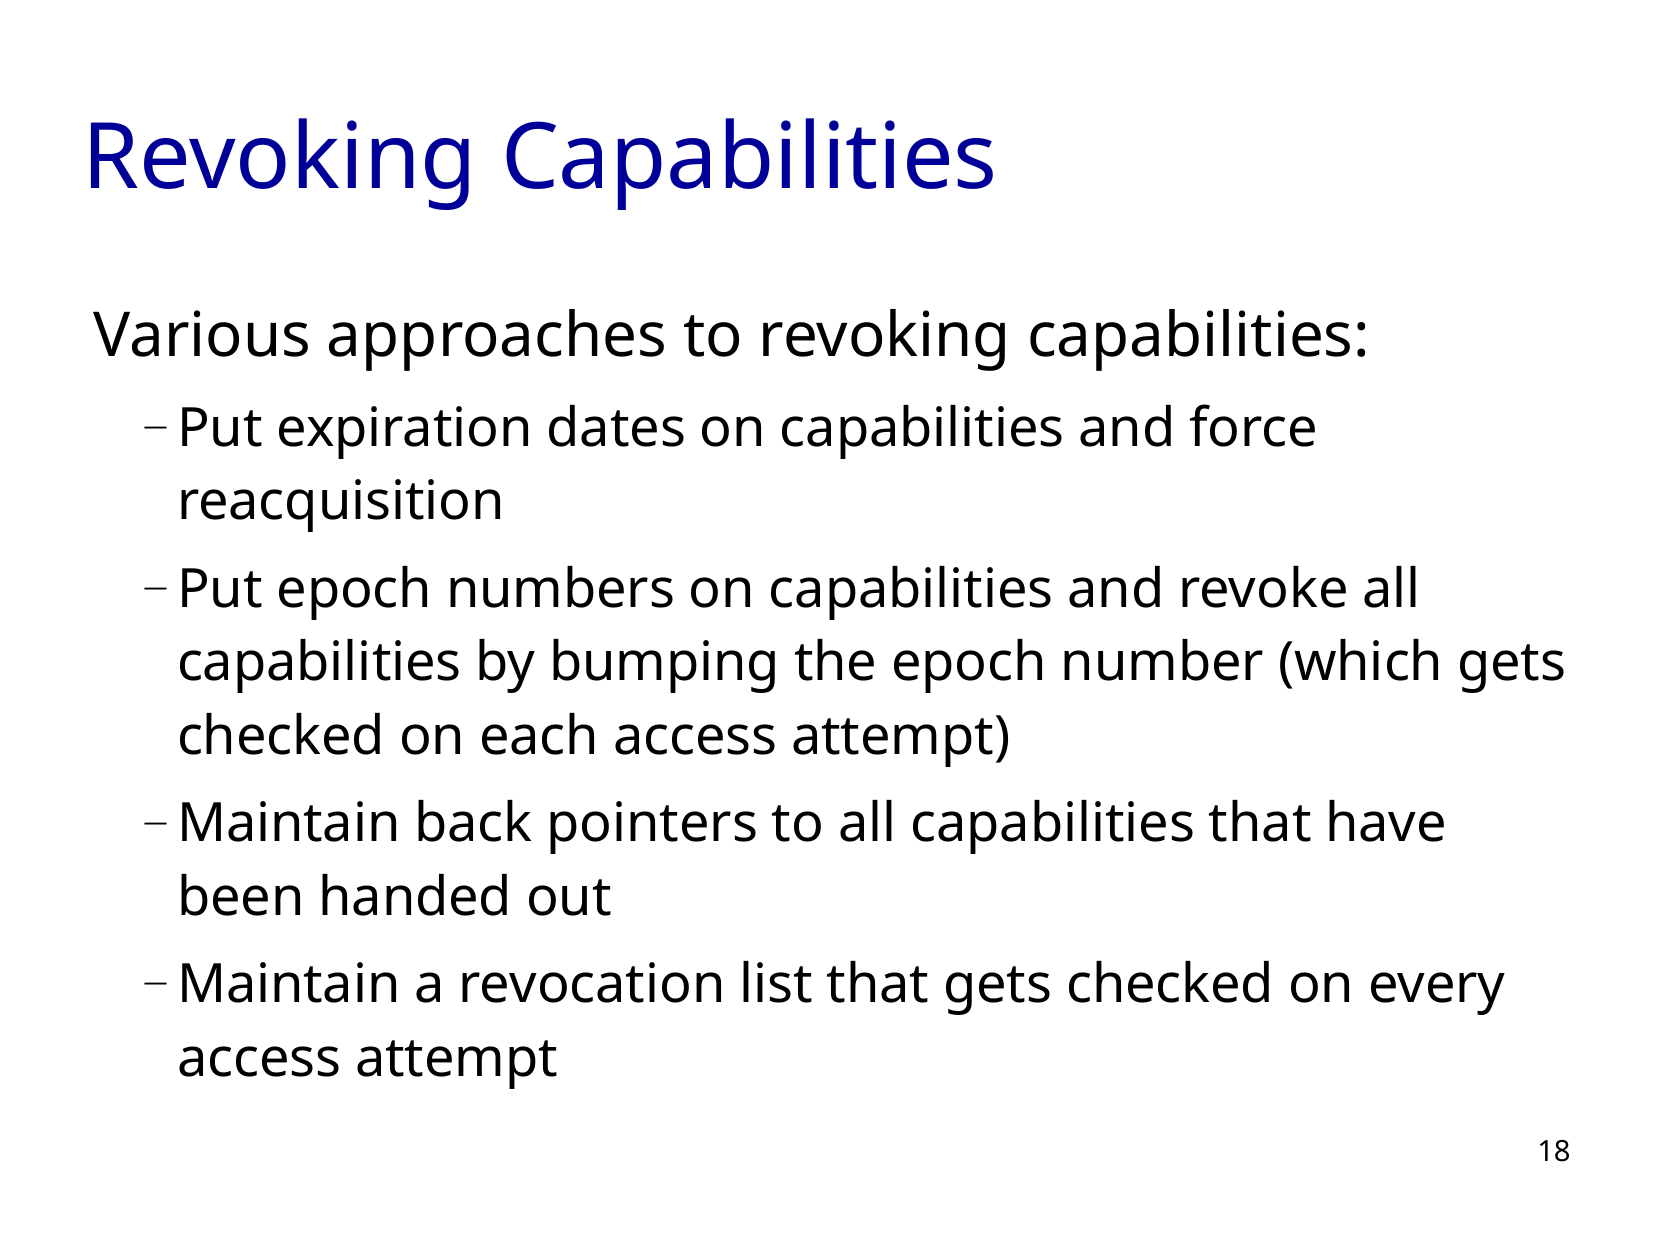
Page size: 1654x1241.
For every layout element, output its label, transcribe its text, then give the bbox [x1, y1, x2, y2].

title Revoking Capabilities [82, 49, 1571, 257]
list Various approaches to revoking capabilities: Put expiration dates on capabilities and force reacquisition Put epoch numbers on capabilities and revoke all capabilities by bumping the epoch number (which gets checked on each access attempt) Maintain back pointers to all capabilities that have been handed out Maintain a revocation list that gets checked on every access attempt [60, 290, 1571, 1096]
